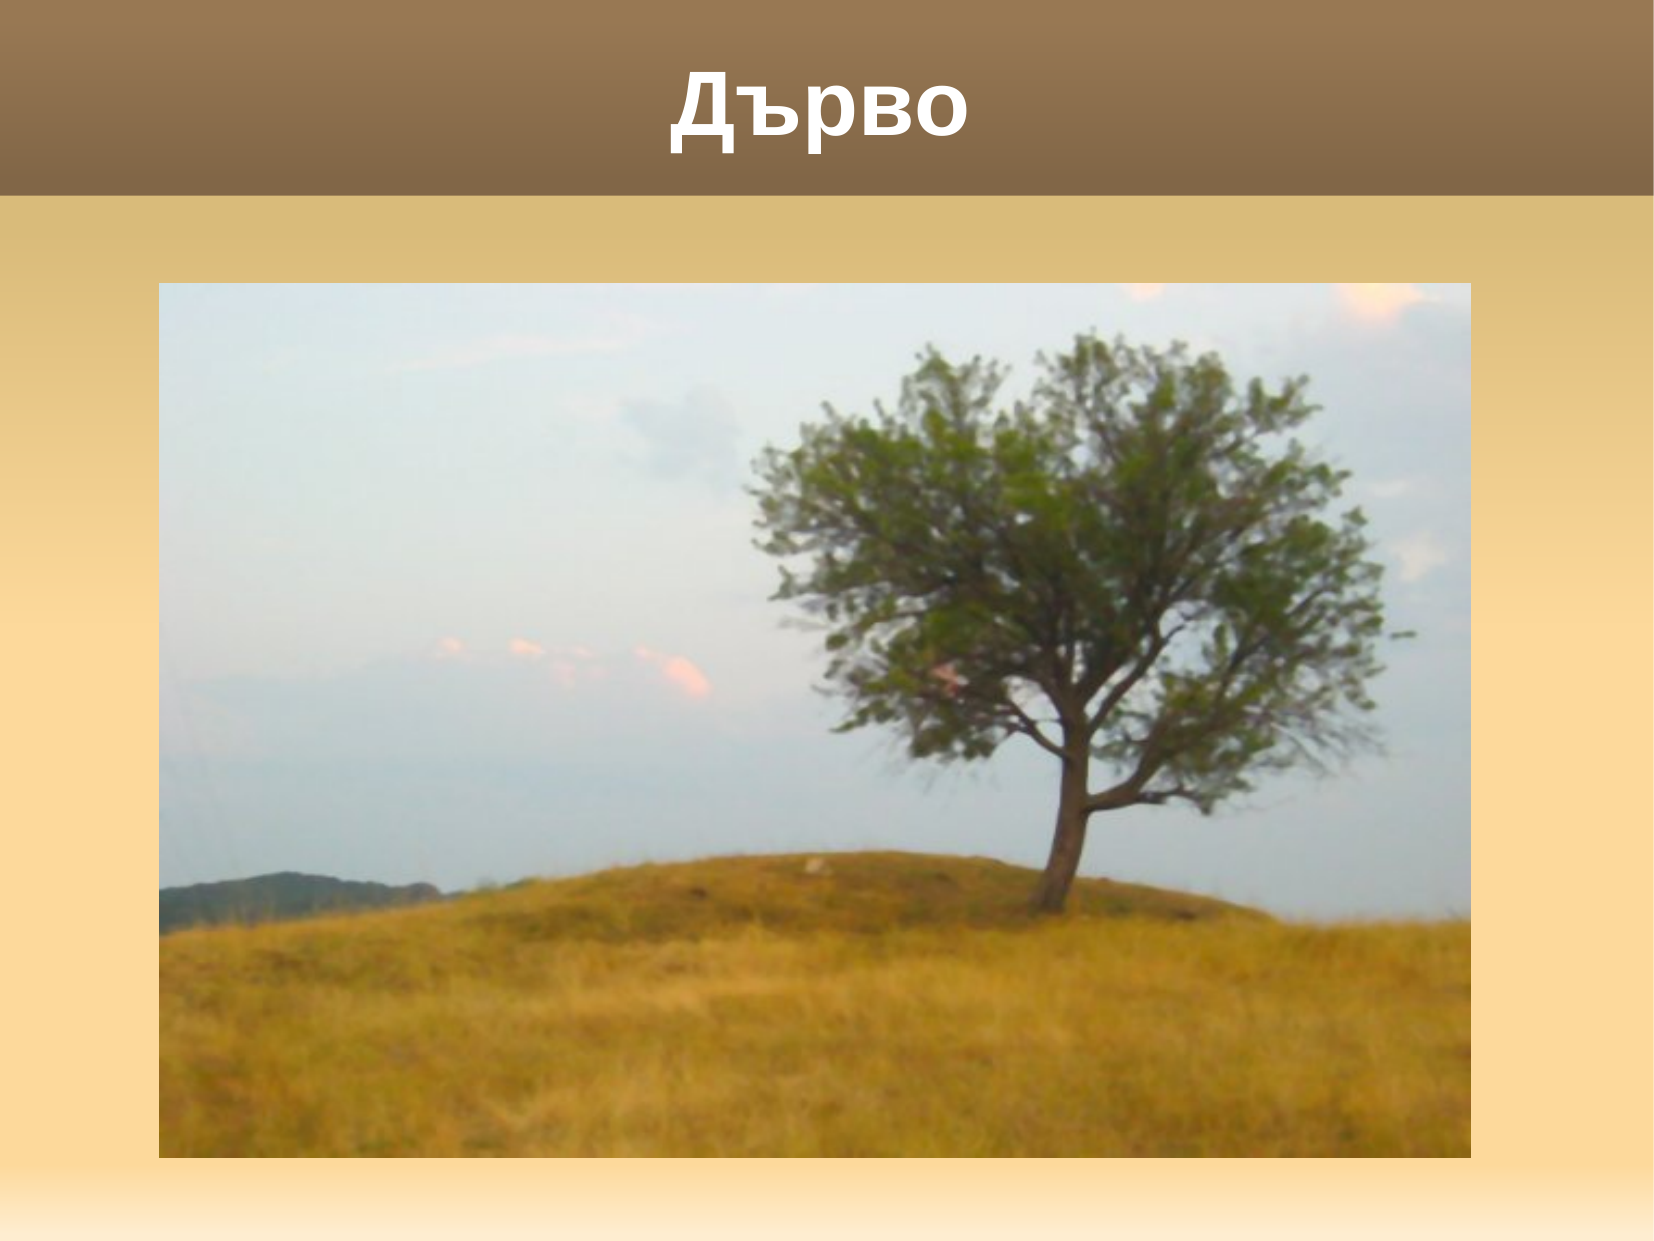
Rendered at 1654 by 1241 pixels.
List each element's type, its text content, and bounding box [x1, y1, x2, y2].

picture [0, 0, 1654, 1241]
title Дърво [76, 7, 1565, 200]
